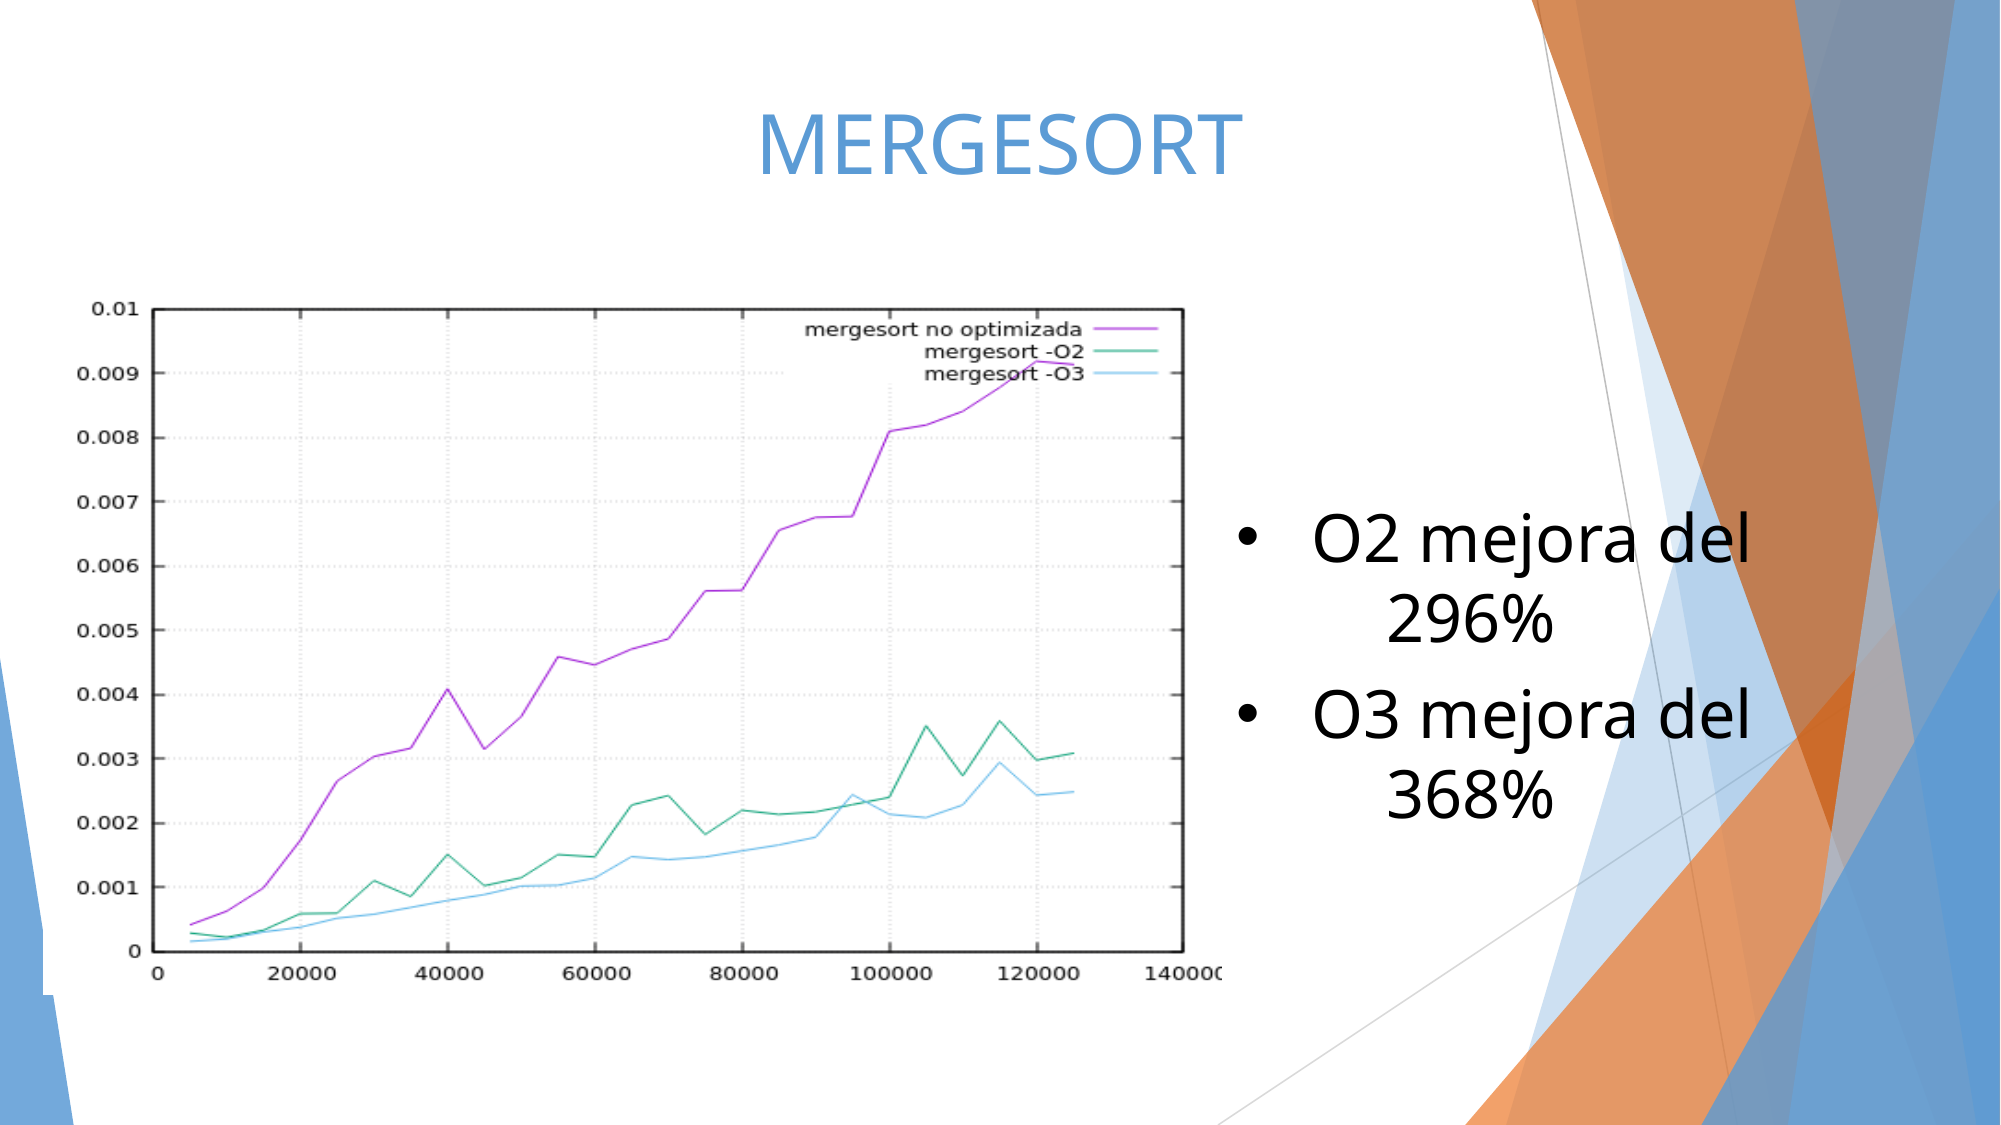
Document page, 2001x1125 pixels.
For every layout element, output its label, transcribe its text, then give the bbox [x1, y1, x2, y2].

text_box O2 mejora del 296% O3 mejora del 368% [1222, 488, 1934, 840]
title MERGESORT [0, 84, 2000, 214]
picture [43, 286, 1222, 995]
